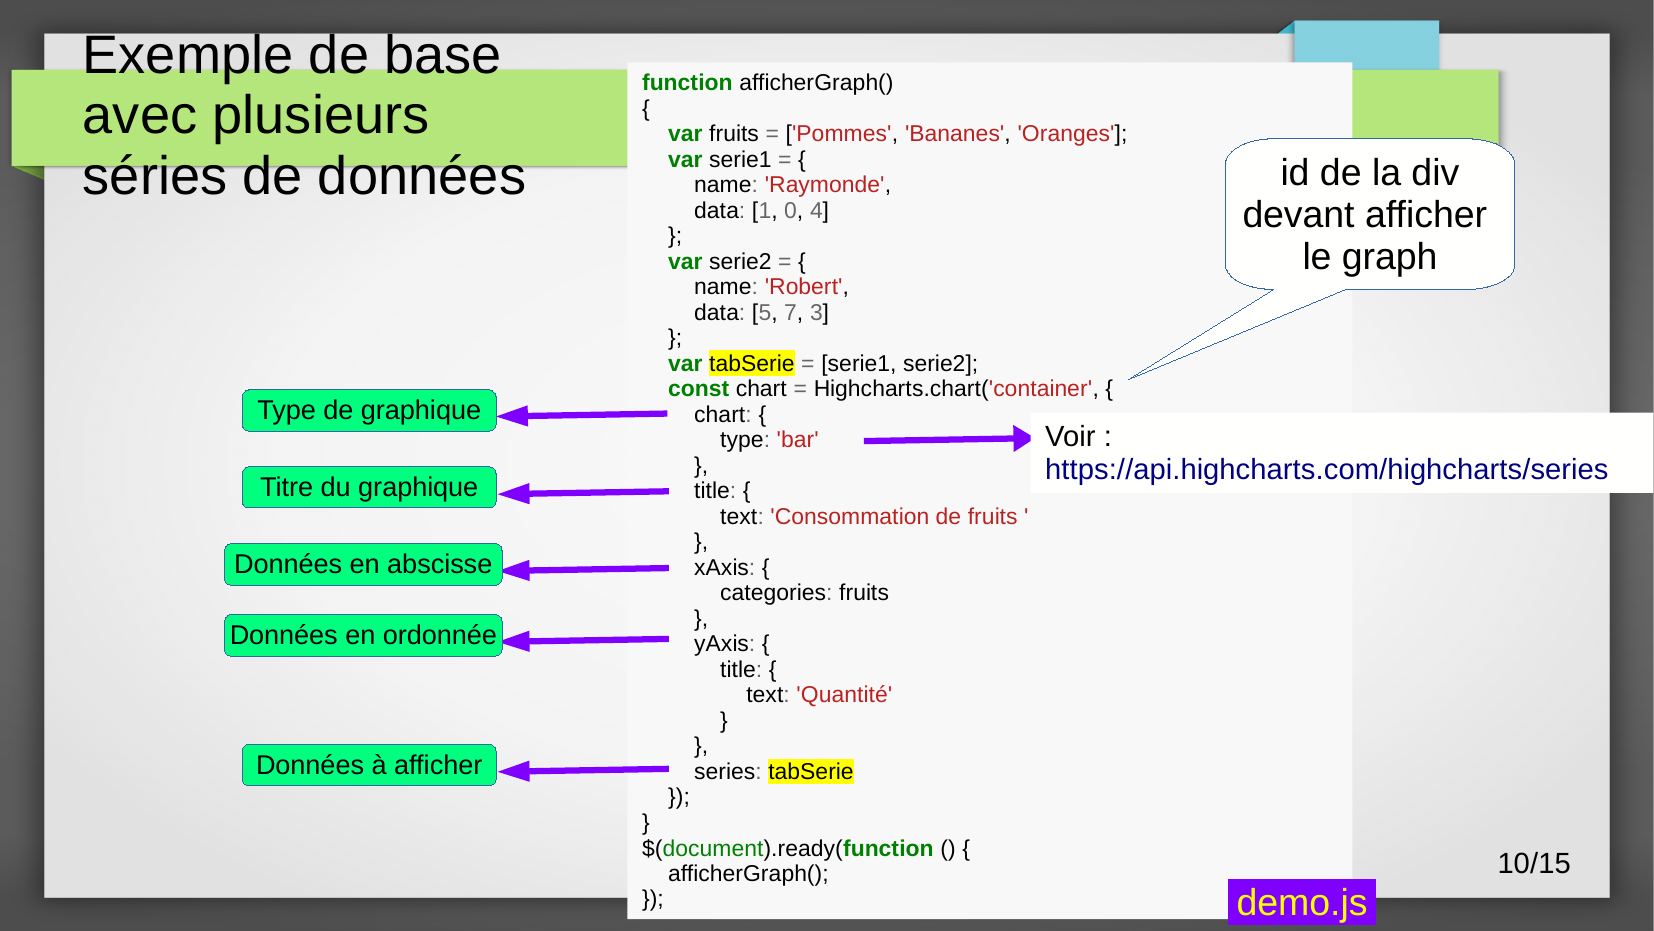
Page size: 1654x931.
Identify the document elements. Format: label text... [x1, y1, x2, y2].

text_box function afficherGraph() { var fruits = ['Pommes', 'Bananes', 'Oranges']; var serie1 = { name: 'Raymonde', data: [1, 0, 4] }; var serie2 = { name: 'Robert', data: [5, 7, 3] }; var tabSerie = [serie1, serie2]; const chart = Highcharts.chart('container', { chart: { type: 'bar' }, title: { text: 'Consommation de fruits ' }, xAxis: { categories: fruits }, yAxis: { title: { text: 'Quantité' } }, series: tabSerie }); } $(document).ready(function () { afficherGraph(); }); [627, 207, 1353, 920]
text_box Voir : https://api.highcharts.com/highcharts/series [1030, 412, 1654, 493]
text_box demo.js [1228, 879, 1376, 925]
title Exemple de base avec plusieurs séries de données [82, 24, 1264, 207]
picture [0, 0, 1654, 931]
text_box Données en abscisse [224, 543, 503, 586]
text_box Type de graphique [242, 389, 497, 432]
text_box Titre du graphique [242, 466, 497, 508]
text_box Données en ordonnée [224, 614, 503, 657]
text_box id de la div devant afficher le graph [1128, 138, 1515, 380]
text_box Données à afficher [242, 744, 497, 786]
